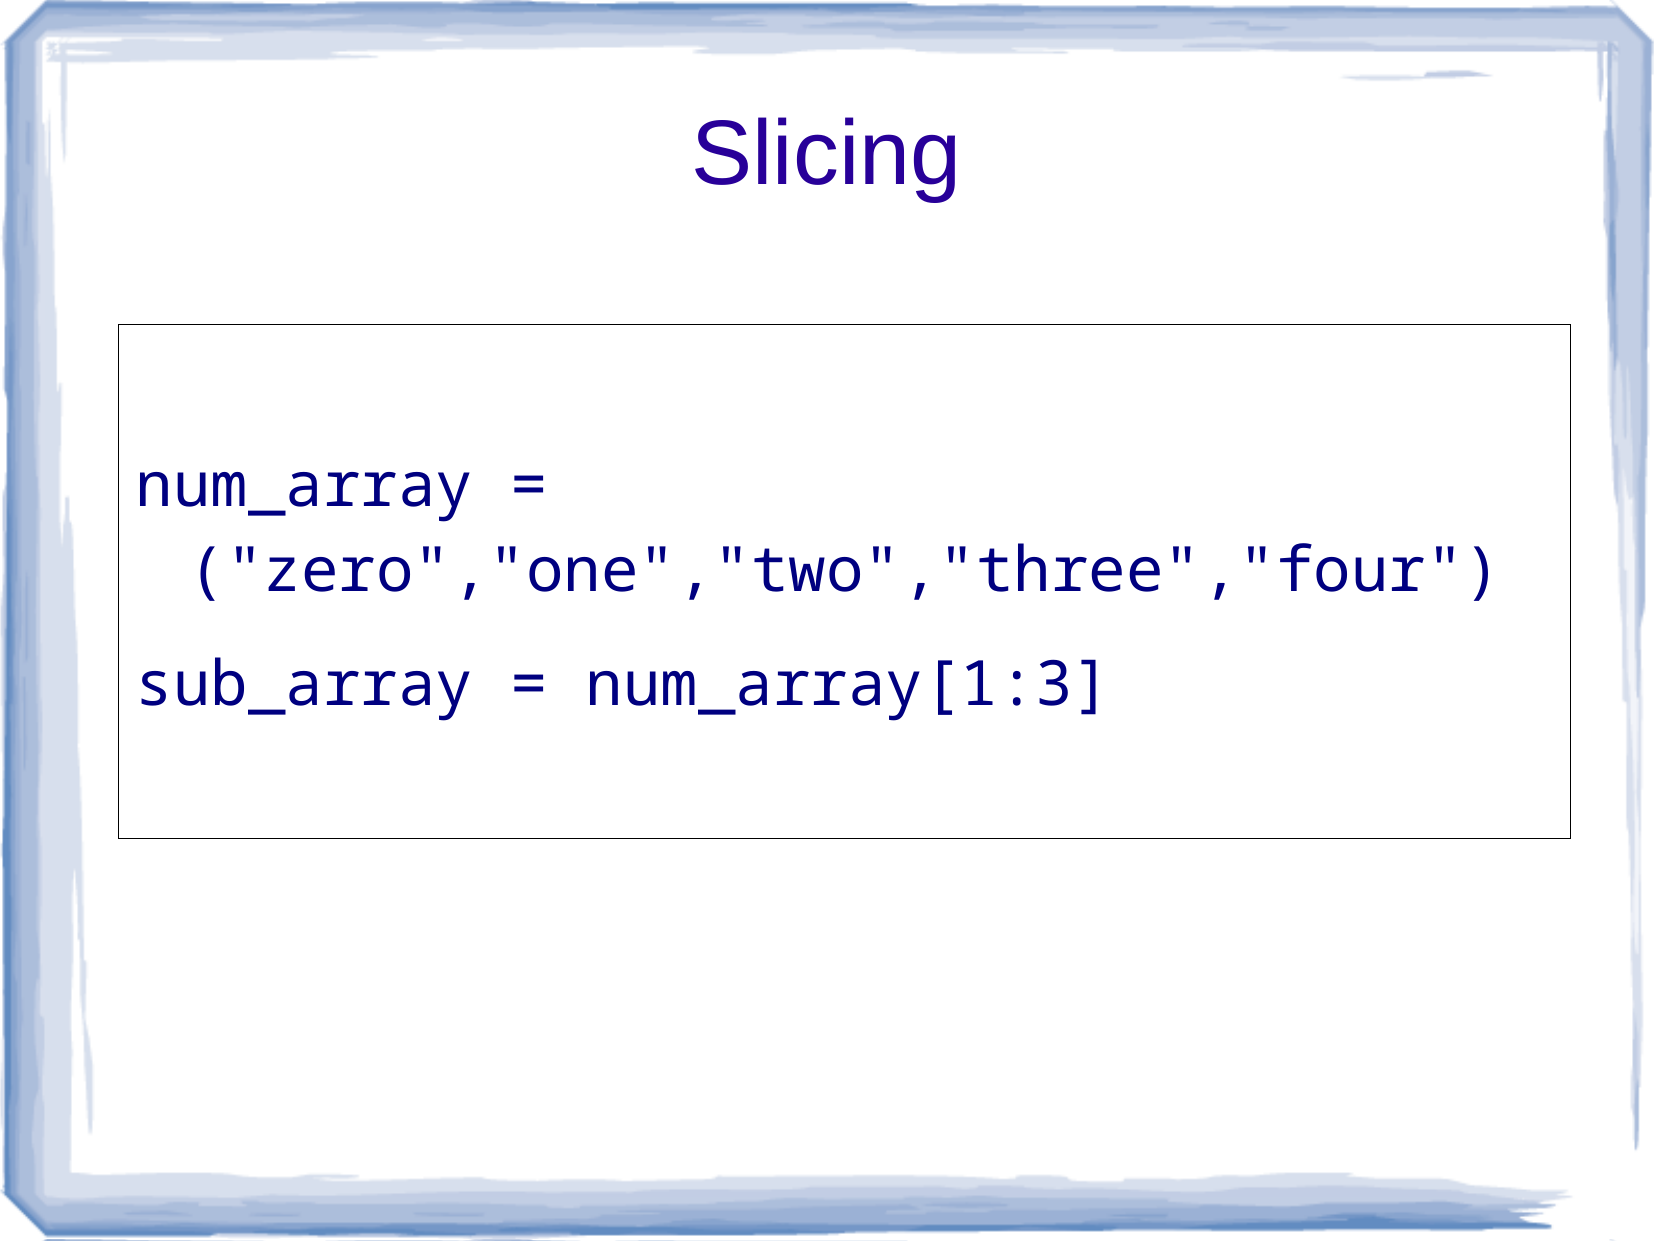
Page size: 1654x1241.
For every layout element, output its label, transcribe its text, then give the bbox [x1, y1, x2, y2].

list num_array = ("zero","one","two","three","four") sub_array = num_array[1:3] [118, 324, 1571, 804]
title Slicing [82, 49, 1571, 257]
picture [0, 0, 1654, 1241]
